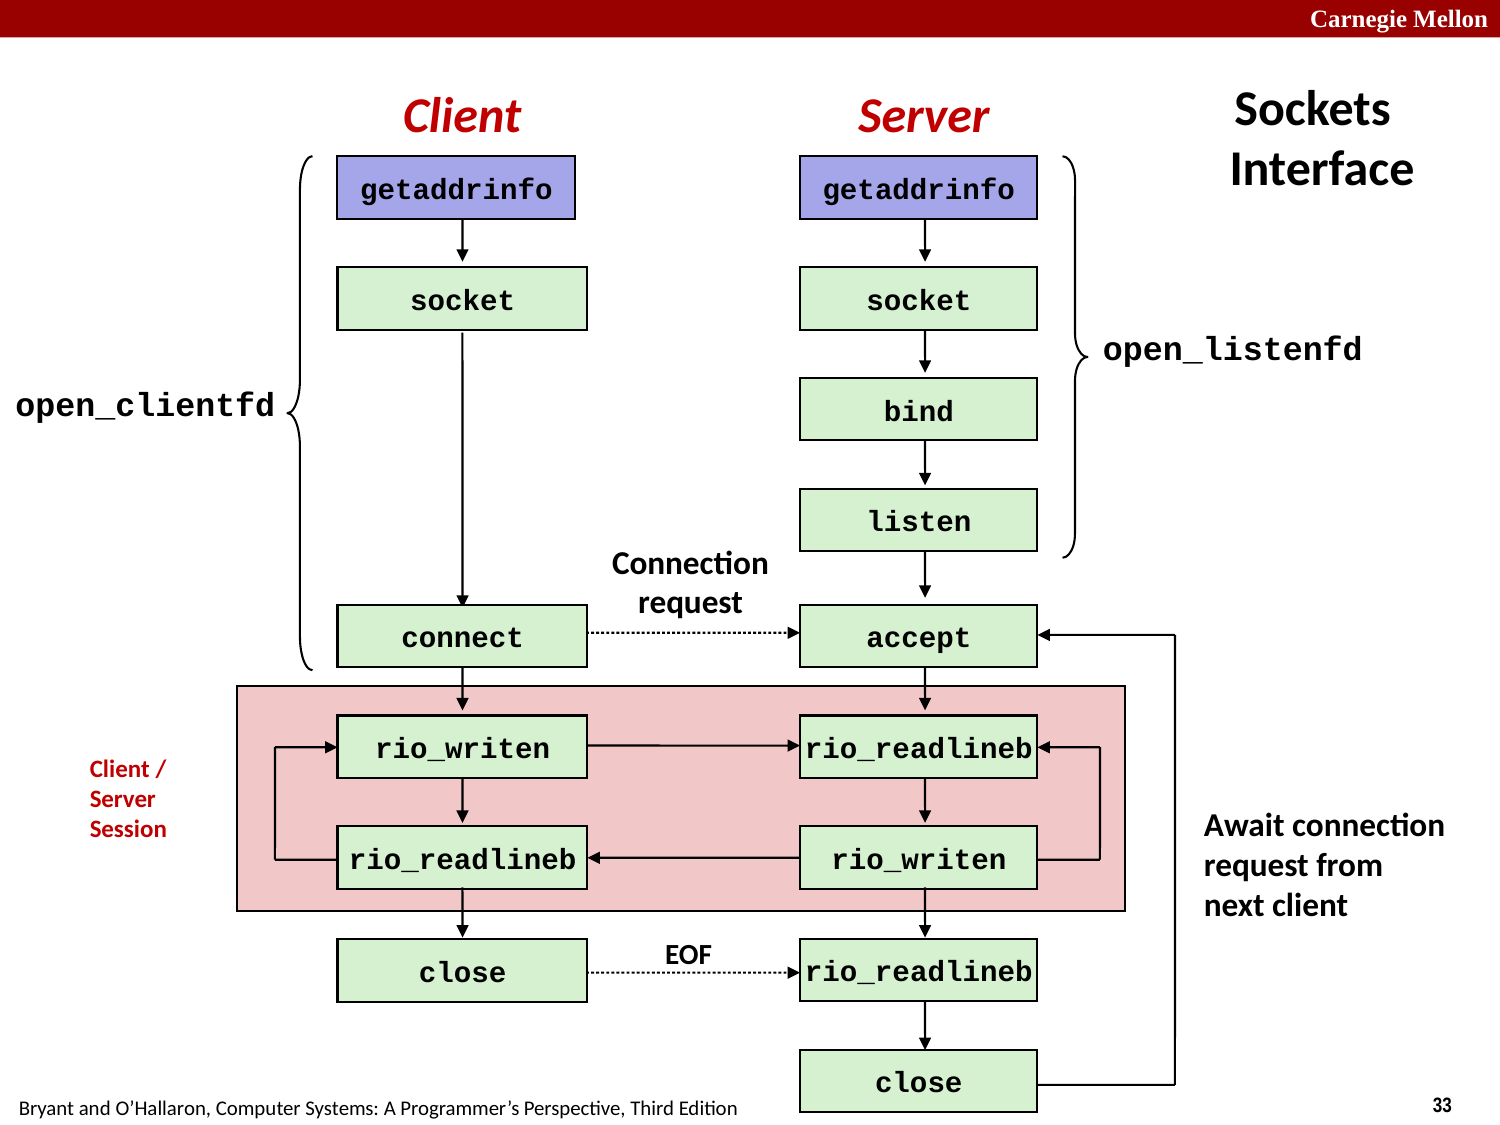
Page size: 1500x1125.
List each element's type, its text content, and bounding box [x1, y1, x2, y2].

text_box connect [337, 604, 588, 668]
text_box Client [388, 74, 537, 150]
text_box open_clientfd [0, 375, 291, 430]
text_box close [337, 939, 588, 1002]
text_box Await connection request from next client [1189, 796, 1461, 931]
text_box rio_readlineb [799, 938, 1038, 1002]
text_box [276, 747, 1098, 858]
text_box rio_readlineb [799, 715, 1038, 778]
text_box accept [799, 604, 1038, 668]
text_box socket [337, 267, 588, 330]
text_box bind [799, 378, 1038, 441]
text_box Client / Server Session [74, 745, 213, 850]
text_box socket [799, 267, 1038, 330]
text_box [237, 685, 1125, 911]
text_box getaddrinfo [799, 156, 1038, 219]
text_box open_listenfd [1088, 319, 1378, 375]
text_box rio_writen [799, 826, 1038, 889]
text_box rio_writen [337, 715, 588, 778]
text_box Server [843, 74, 1005, 150]
text_box listen [799, 488, 1038, 552]
text_box Connection request [597, 533, 785, 629]
text_box close [799, 1049, 1038, 1113]
text_box getaddrinfo [337, 156, 575, 219]
text_box EOF [650, 927, 728, 978]
title Sockets Interface [1137, 37, 1488, 234]
text_box rio_readlineb [337, 826, 588, 889]
text_box [464, 859, 923, 911]
